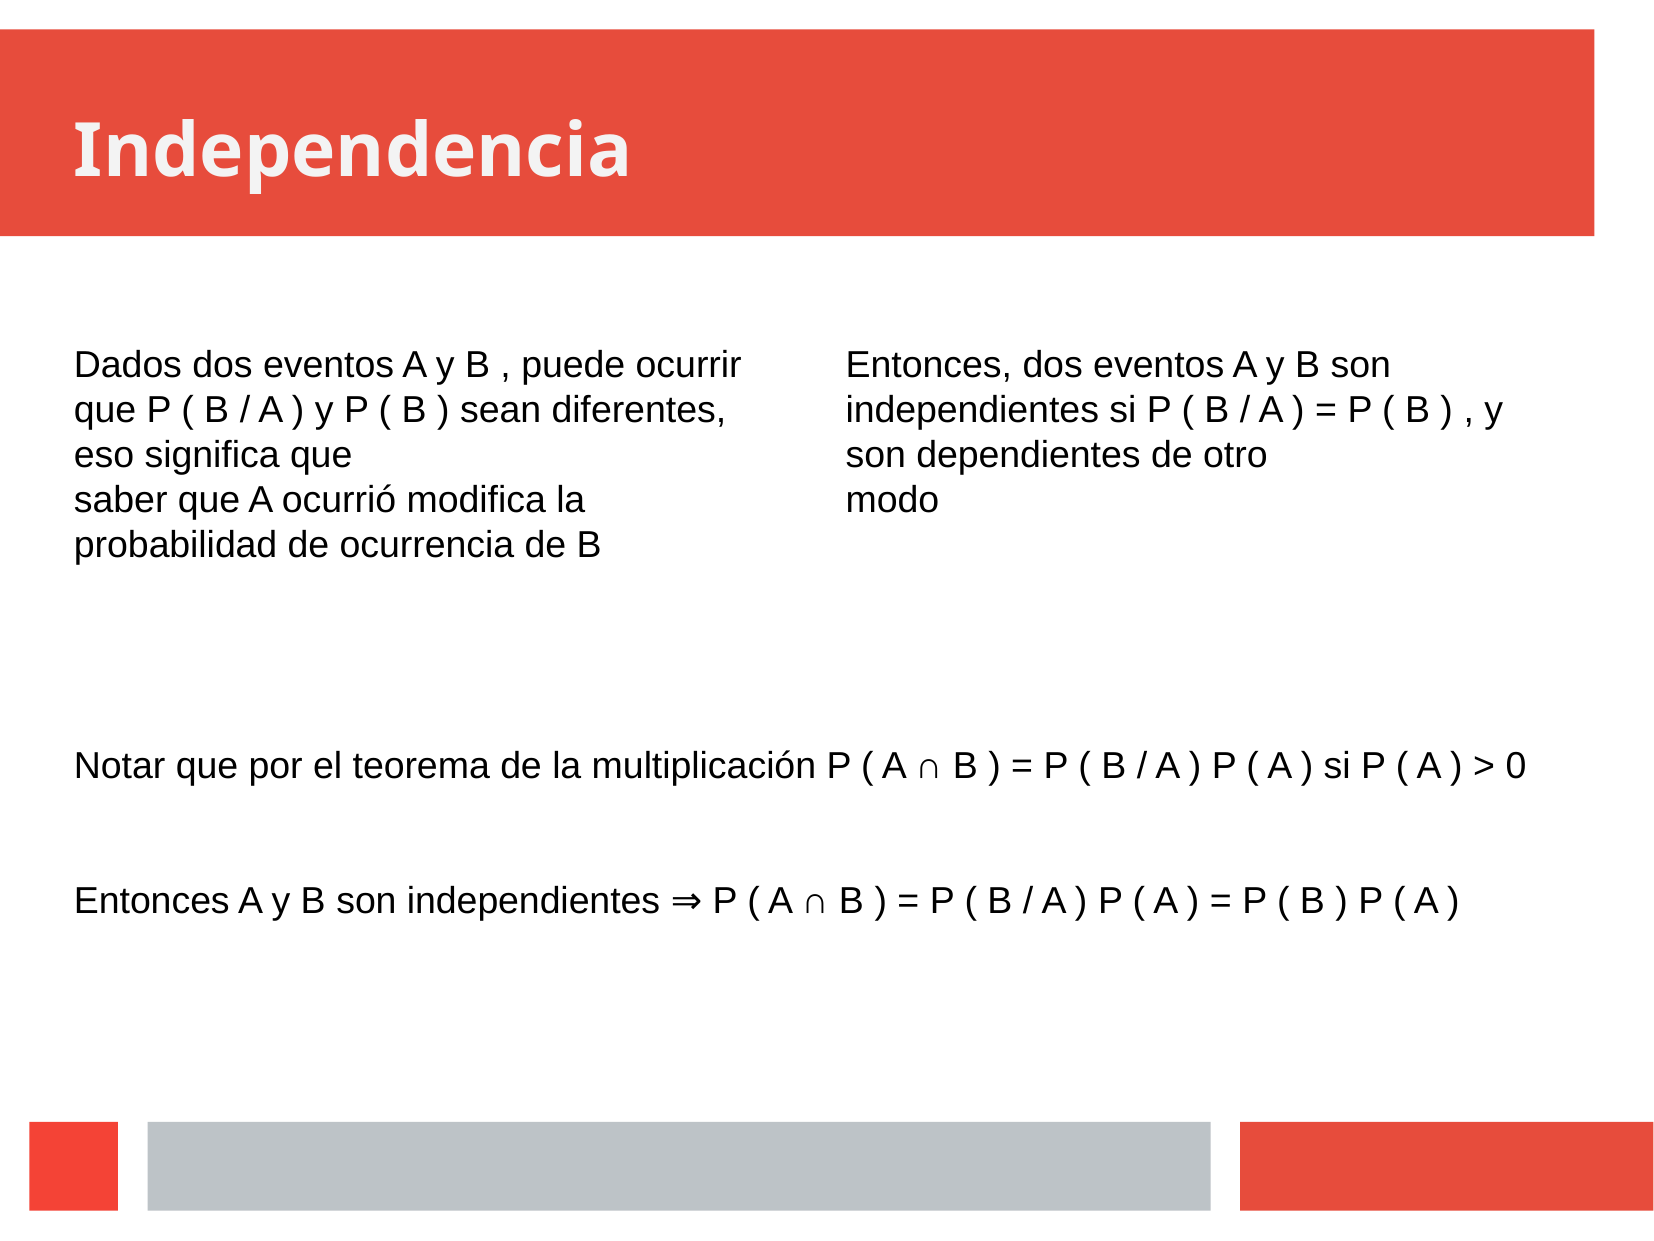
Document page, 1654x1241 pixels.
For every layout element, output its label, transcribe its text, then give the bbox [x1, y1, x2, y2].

list Notar que por el teorema de la multiplicación P ( A ∩ B ) = P ( B / A ) P ( A ) si P ( A ) > 0 Entonces A y B son independientes ⇒ P ( A ∩ B ) = P ( B / A ) P ( A ) = P ( B ) P ( A ) [59, 725, 1565, 1092]
title Independencia [59, 59, 1595, 207]
list Dados dos eventos A y B , puede ocurrir que P ( B / A ) y P ( B ) sean diferentes, eso significa que saber que A ocurrió modifica la probabilidad de ocurrencia de B [59, 324, 794, 691]
list Entonces, dos eventos A y B son independientes si P ( B / A ) = P ( B ) , y son dependientes de otro modo [830, 324, 1566, 691]
